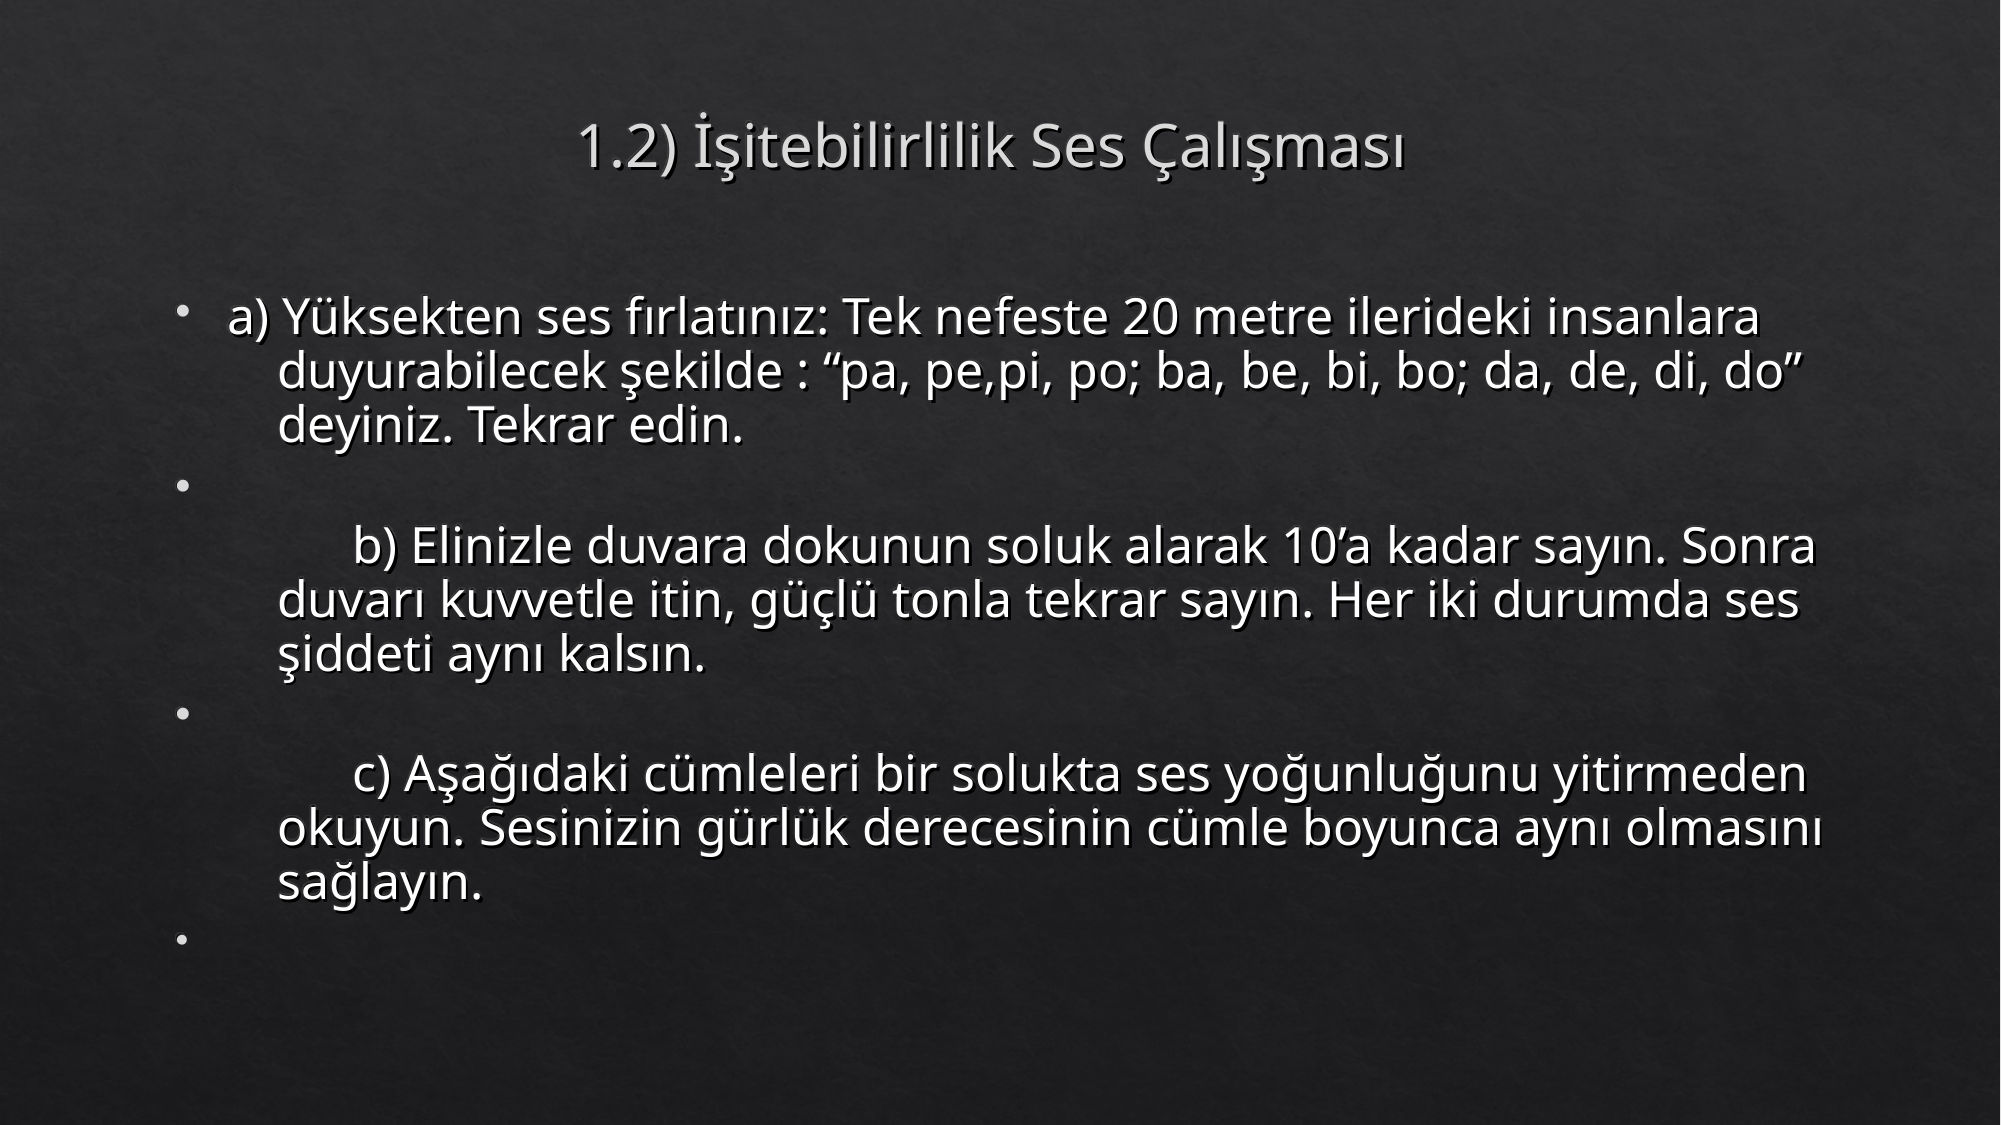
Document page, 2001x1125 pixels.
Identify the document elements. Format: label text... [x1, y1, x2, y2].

title 1.2) İşitebilirlilik Ses Çalışması [149, 99, 1849, 260]
list a) Yüksekten ses fırlatınız: Tek nefeste 20 metre ilerideki insanlara duyurabilecek şekilde : “pa, pe,pi, po; ba, be, bi, bo; da, de, di, do” deyiniz. Tekrar edin. b) Elinizle duvara dokunun soluk alarak 10’a kadar sayın. Sonra duvarı kuvvetle itin, güçlü tonla tekrar sayın. Her iki durumda ses şiddeti aynı kalsın. c) Aşağıdaki cümleleri bir solukta ses yoğunluğunu yitirmeden okuyun. Sesinizin gürlük derecesinin cümle boyunca aynı olmasını sağlayın. [149, 284, 1849, 950]
